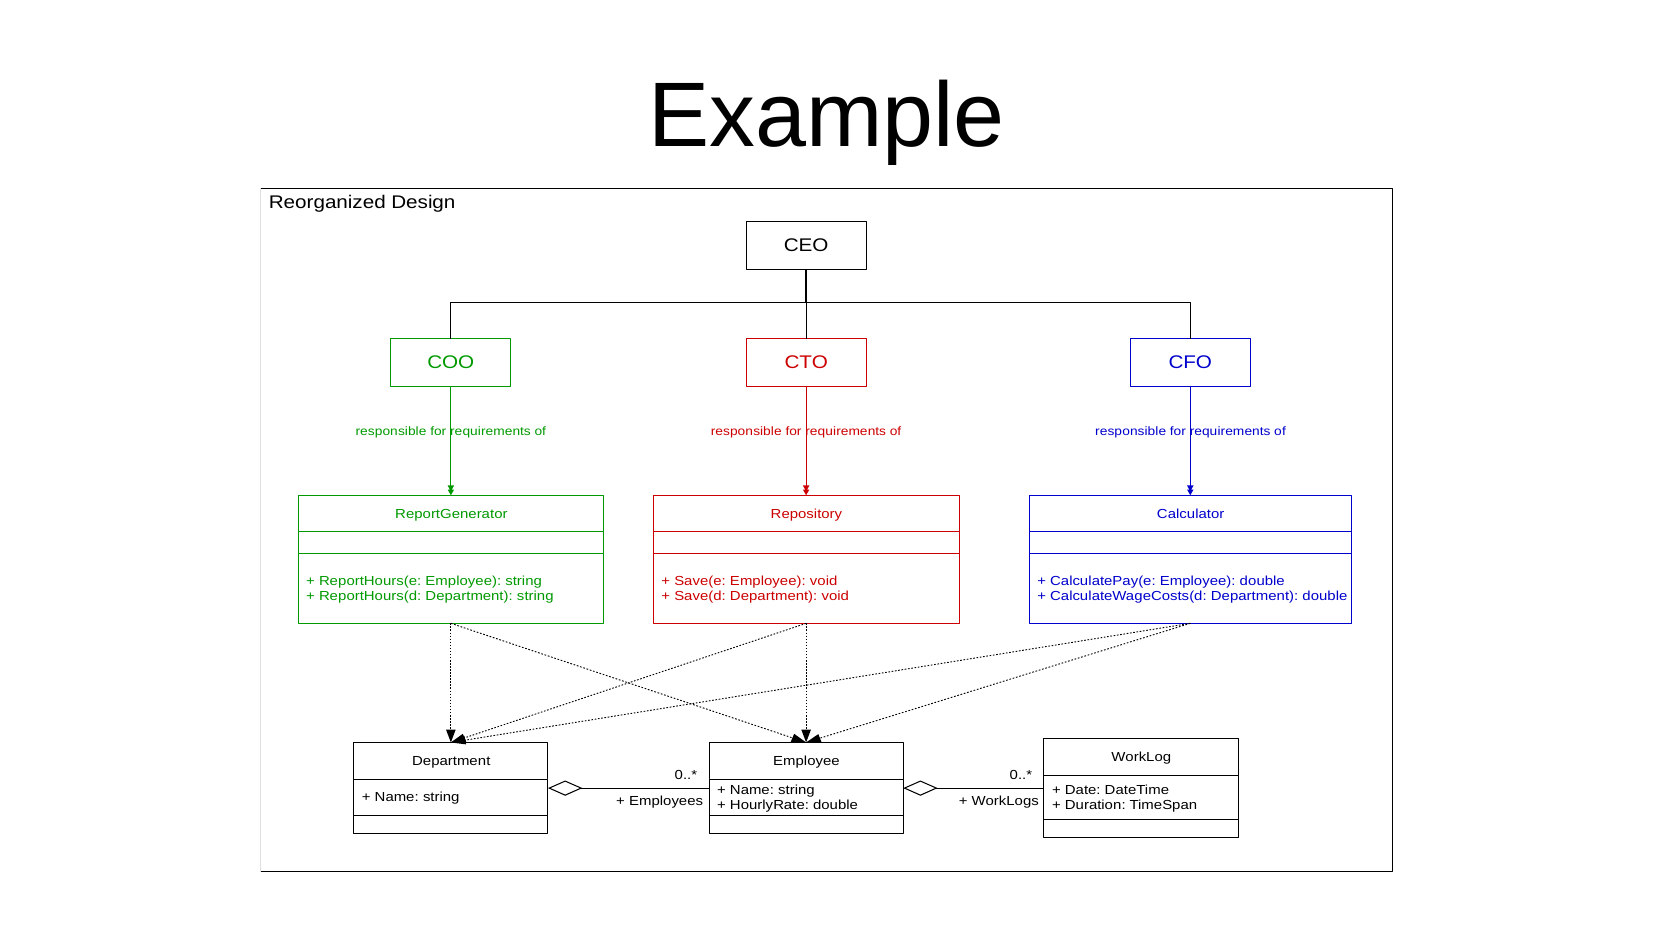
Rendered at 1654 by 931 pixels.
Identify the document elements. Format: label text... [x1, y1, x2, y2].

picture [260, 193, 1393, 872]
title Example [82, 37, 1571, 193]
